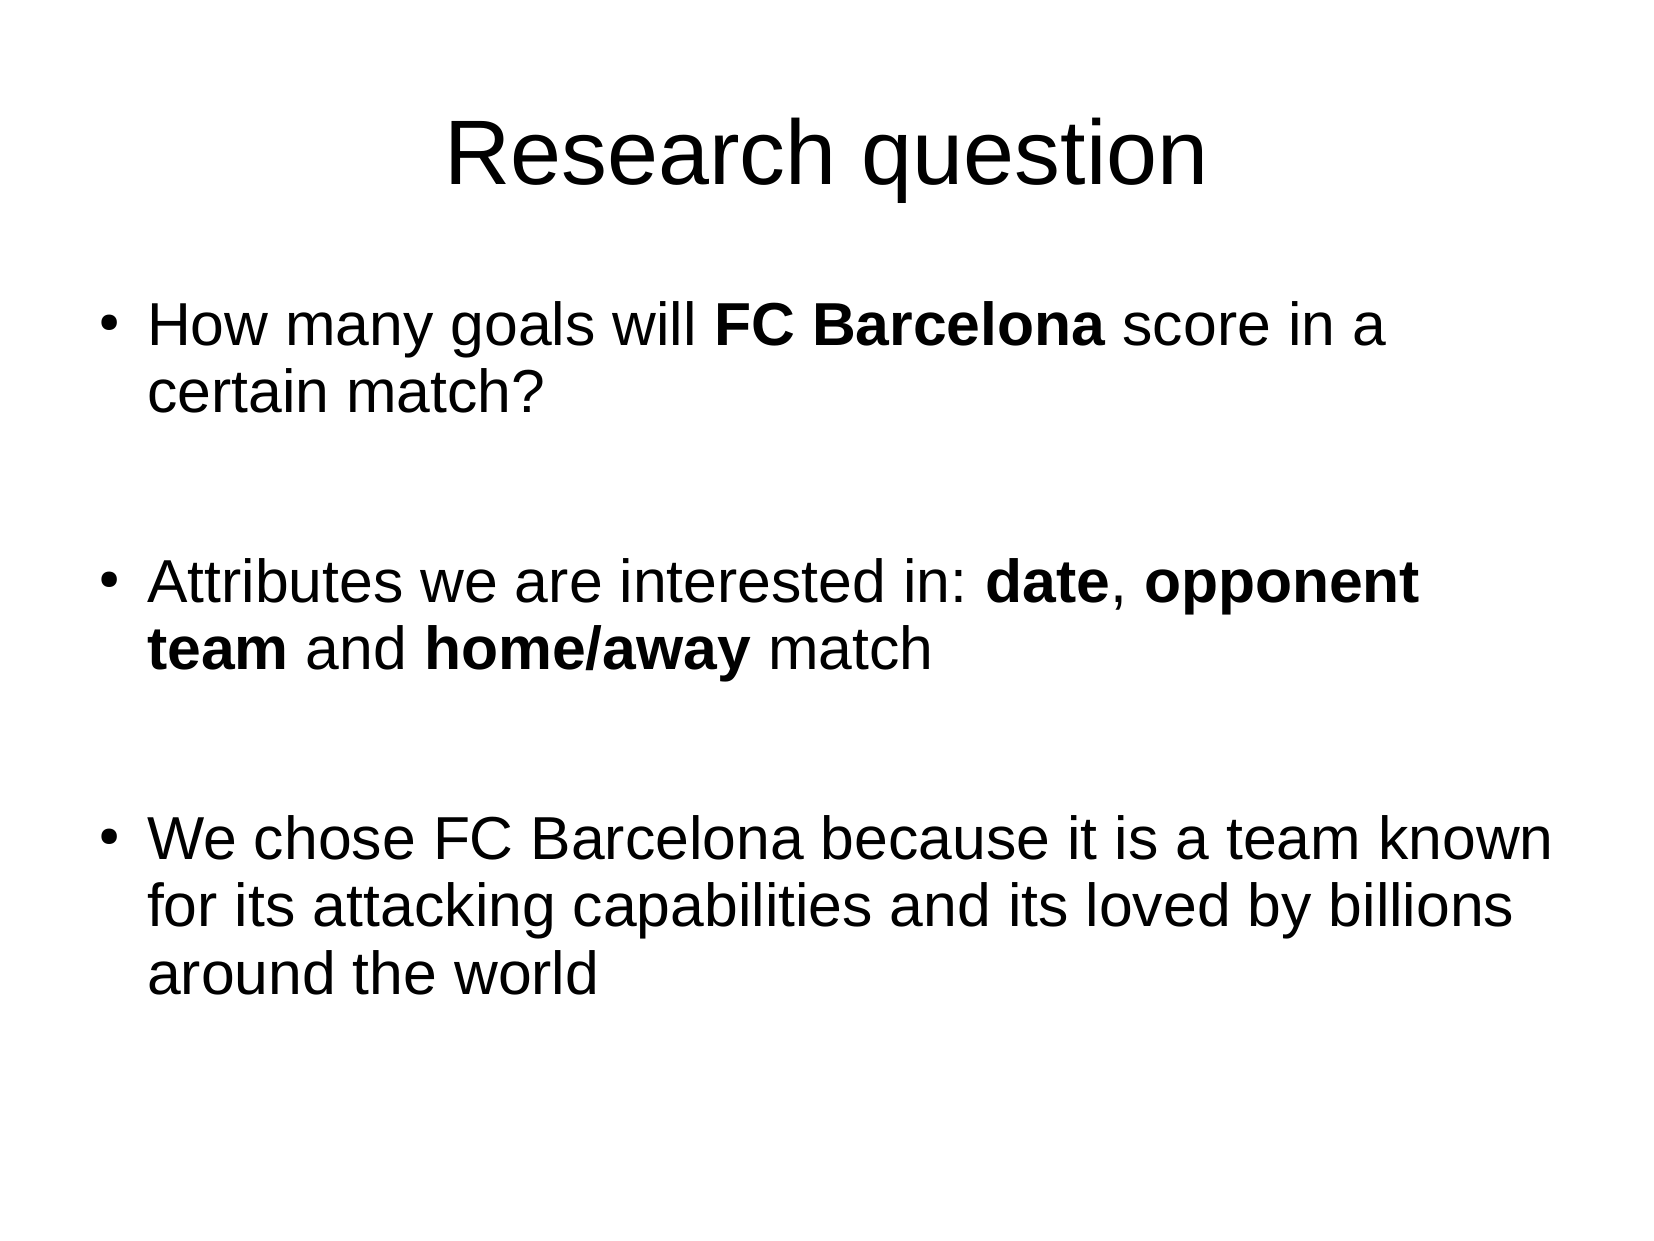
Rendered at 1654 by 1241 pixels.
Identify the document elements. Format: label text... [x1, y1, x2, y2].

list How many goals will FC Barcelona score in a certain match? Attributes we are interested in: date, opponent team and home/away match We chose FC Barcelona because it is a team known for its attacking capabilities and its loved by billions around the world [82, 290, 1571, 1010]
title Research question [82, 49, 1571, 257]
